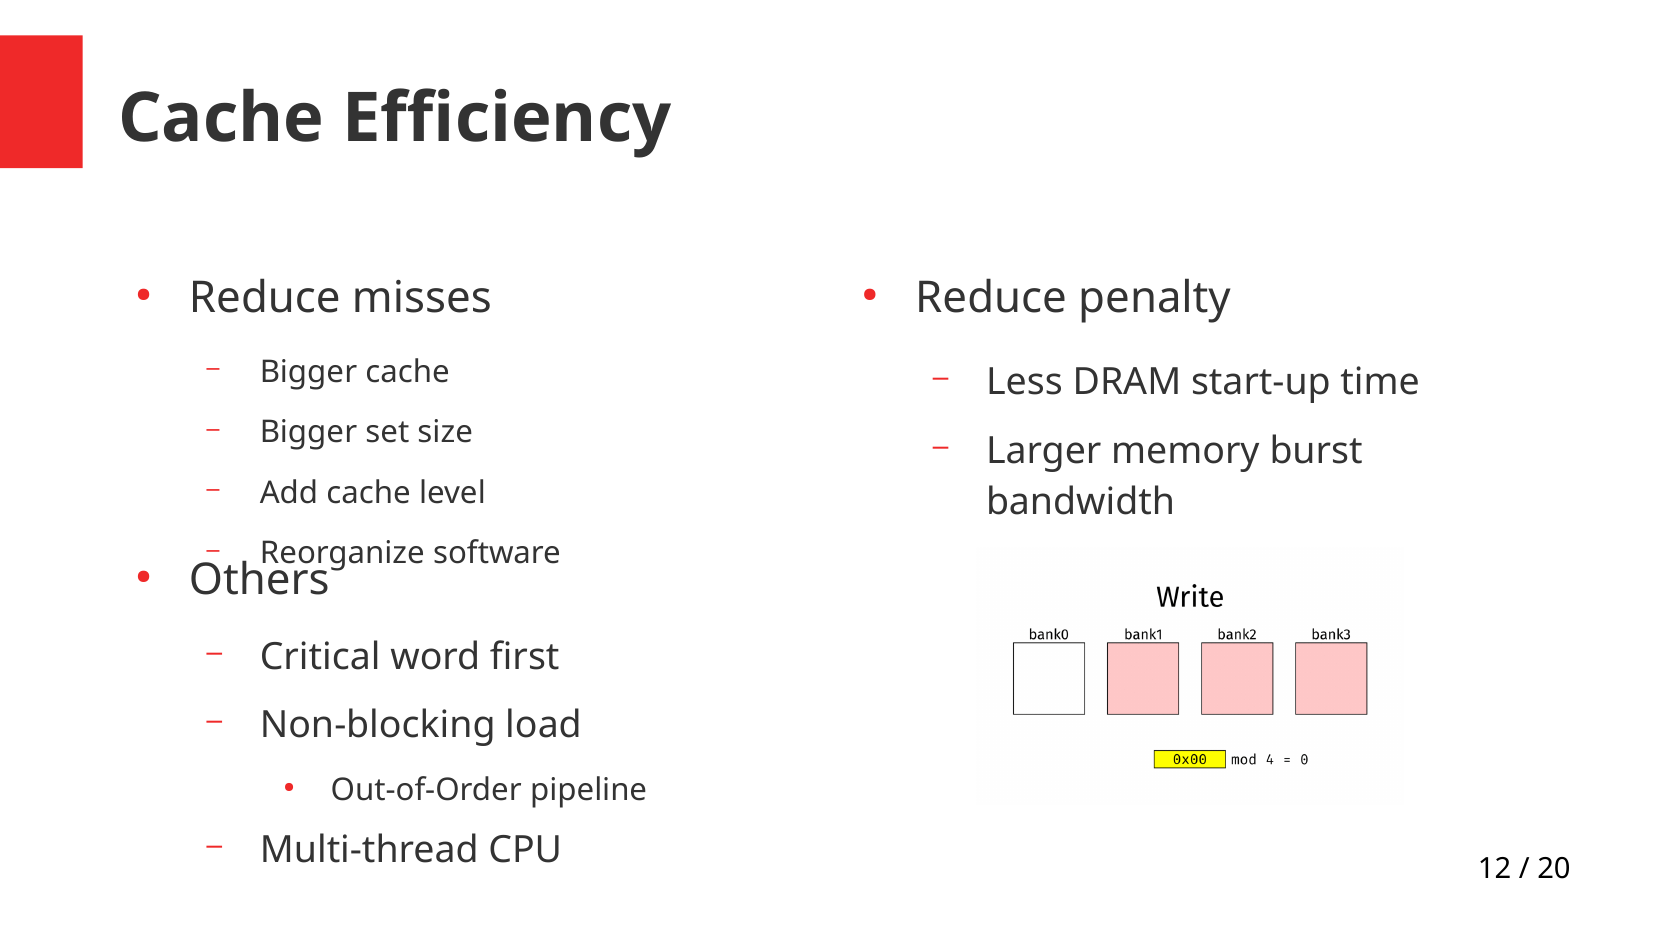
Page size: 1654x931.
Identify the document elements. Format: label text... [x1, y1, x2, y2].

list Reduce penalty Less DRAM start-up time Larger memory burst bandwidth [844, 265, 1536, 524]
title Cache Efficiency [118, 36, 1571, 193]
picture [976, 547, 1404, 805]
list Others Critical word first Non-blocking load Out-of-Order pipeline Multi-thread CPU [118, 547, 810, 805]
list Reduce misses Bigger cache Bigger set size Add cache level Reorganize software [118, 265, 810, 524]
